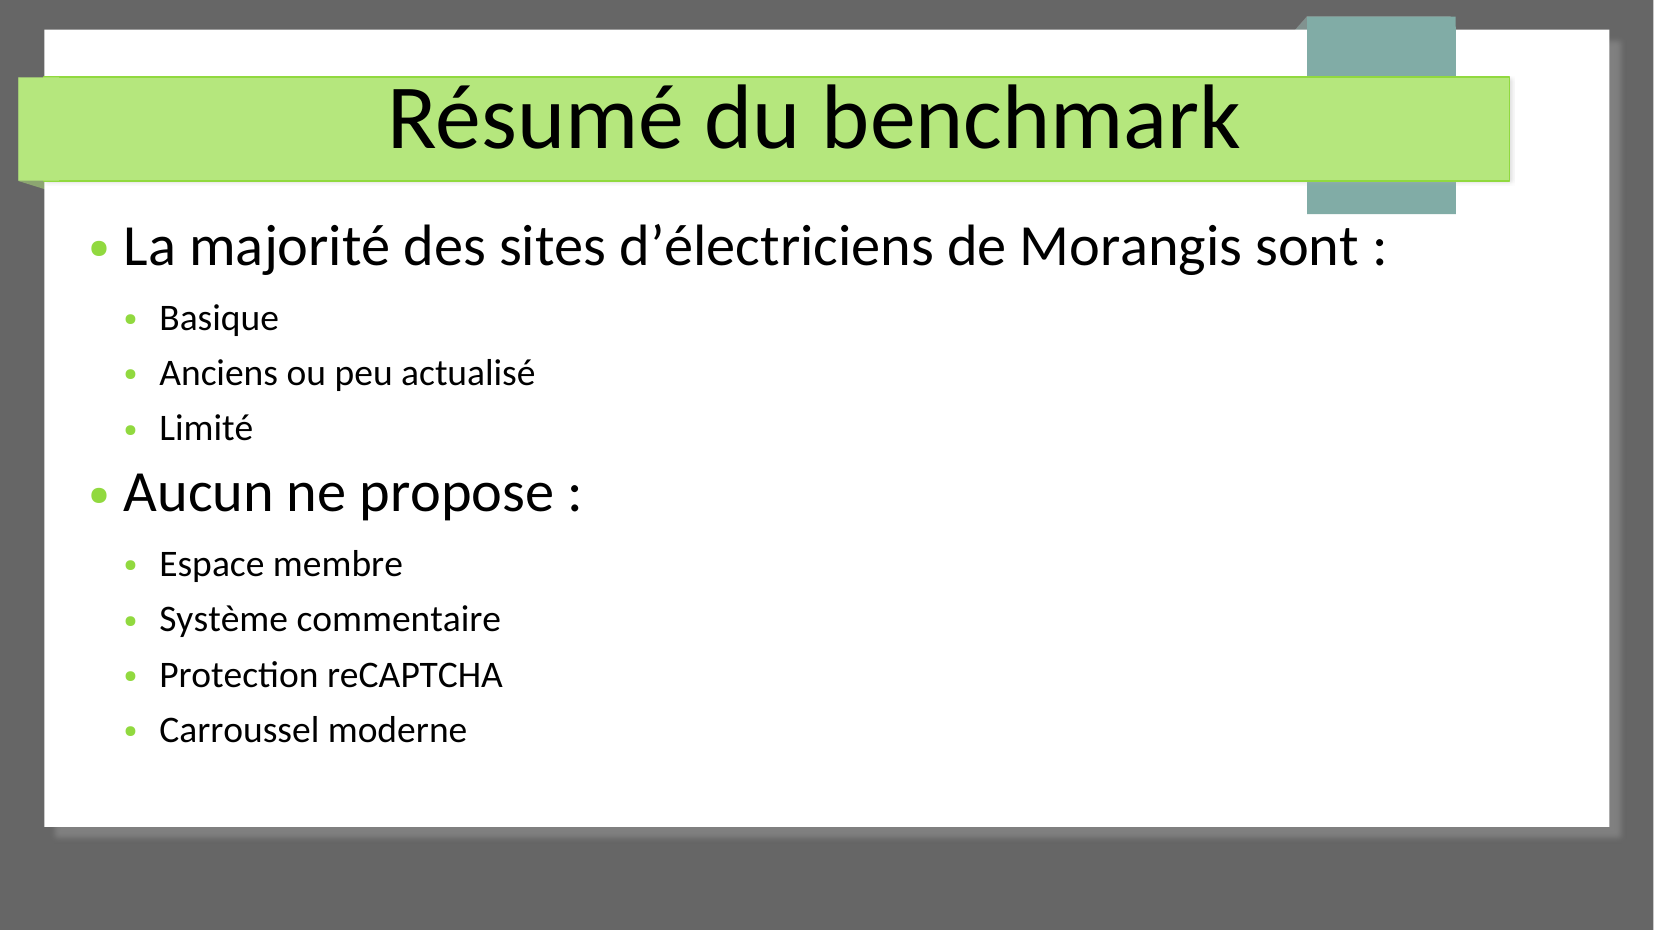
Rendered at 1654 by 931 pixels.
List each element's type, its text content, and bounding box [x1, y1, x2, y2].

title Résumé du benchmark [88, 73, 1506, 178]
list La majorité des sites d’électriciens de Morangis sont : Basique Anciens ou peu actualisé Limité Aucun ne propose : Espace membre Système commentaire Protection reCAPTCHA Carroussel moderne [88, 221, 1565, 813]
